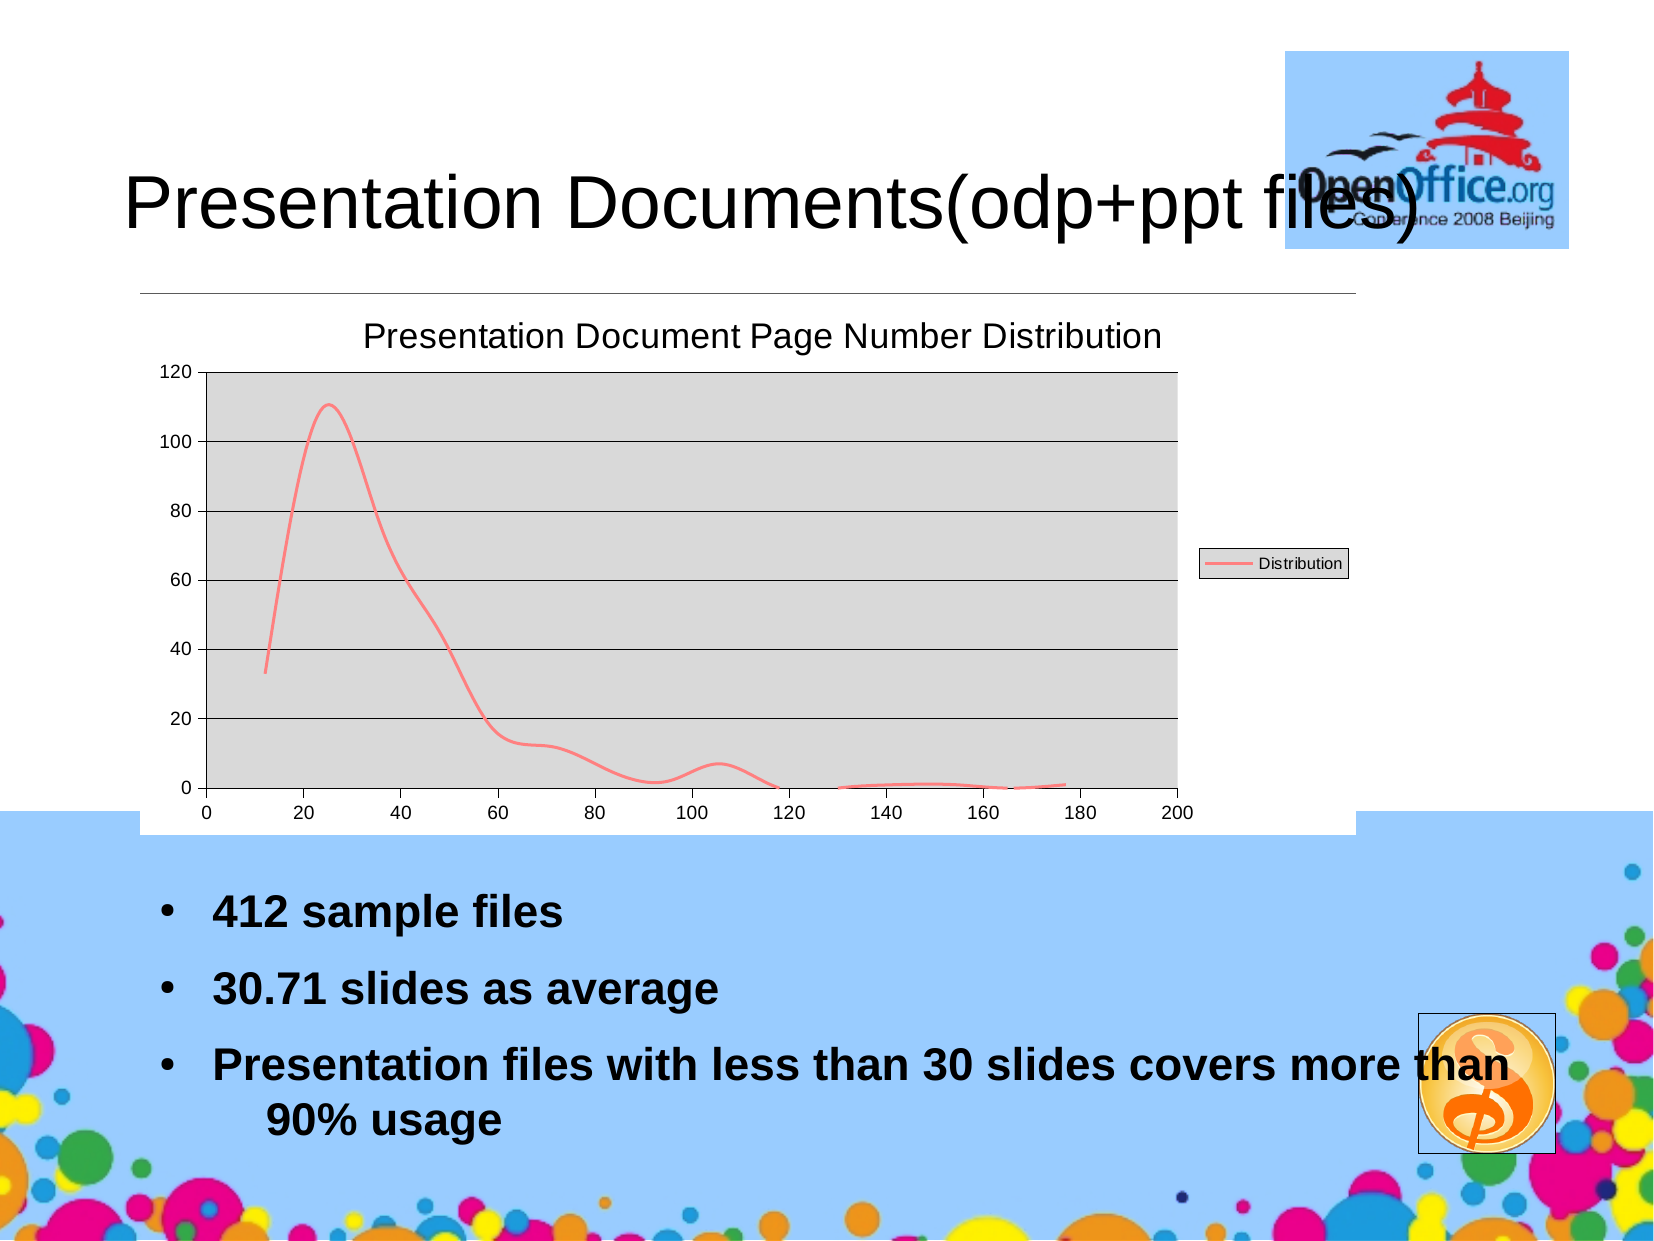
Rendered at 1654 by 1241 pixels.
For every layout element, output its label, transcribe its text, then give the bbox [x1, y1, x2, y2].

title Presentation Documents(odp+ppt files) [27, 159, 1519, 246]
picture [1285, 51, 1569, 250]
chart [140, 293, 1356, 835]
picture [0, 810, 1654, 1241]
list 412 sample files 30.71 slides as average Presentation files with less than 30 slides covers more than 90% usage [124, 882, 1530, 1174]
